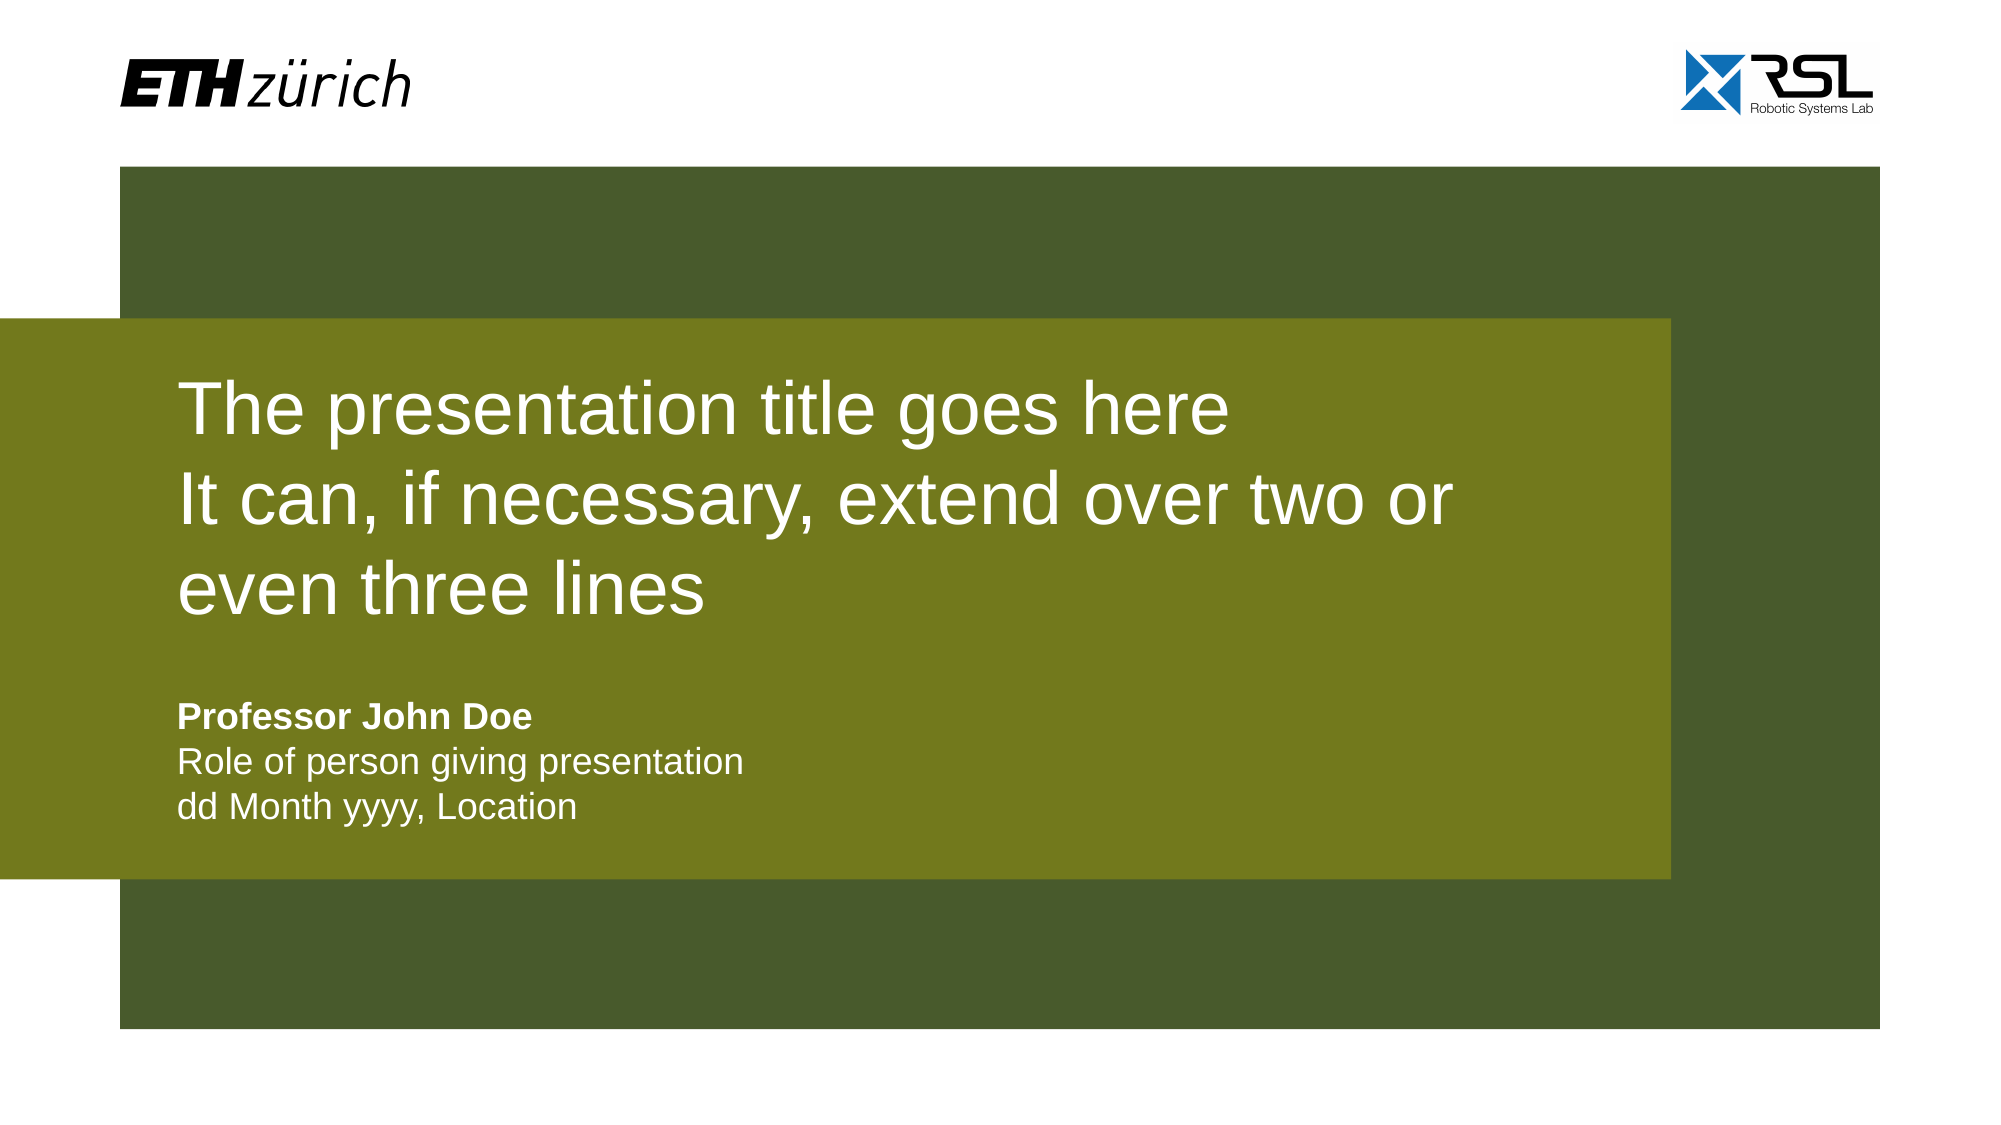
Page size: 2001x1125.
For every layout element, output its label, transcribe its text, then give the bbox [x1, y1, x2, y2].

picture [1673, 42, 1880, 124]
picture [120, 59, 410, 107]
title The presentation title goes here It can, if necessary, extend over two or even three lines [0, 318, 1672, 880]
list Professor John Doe Role of person giving presentation dd Month yyyy, Location [176, 691, 1595, 858]
